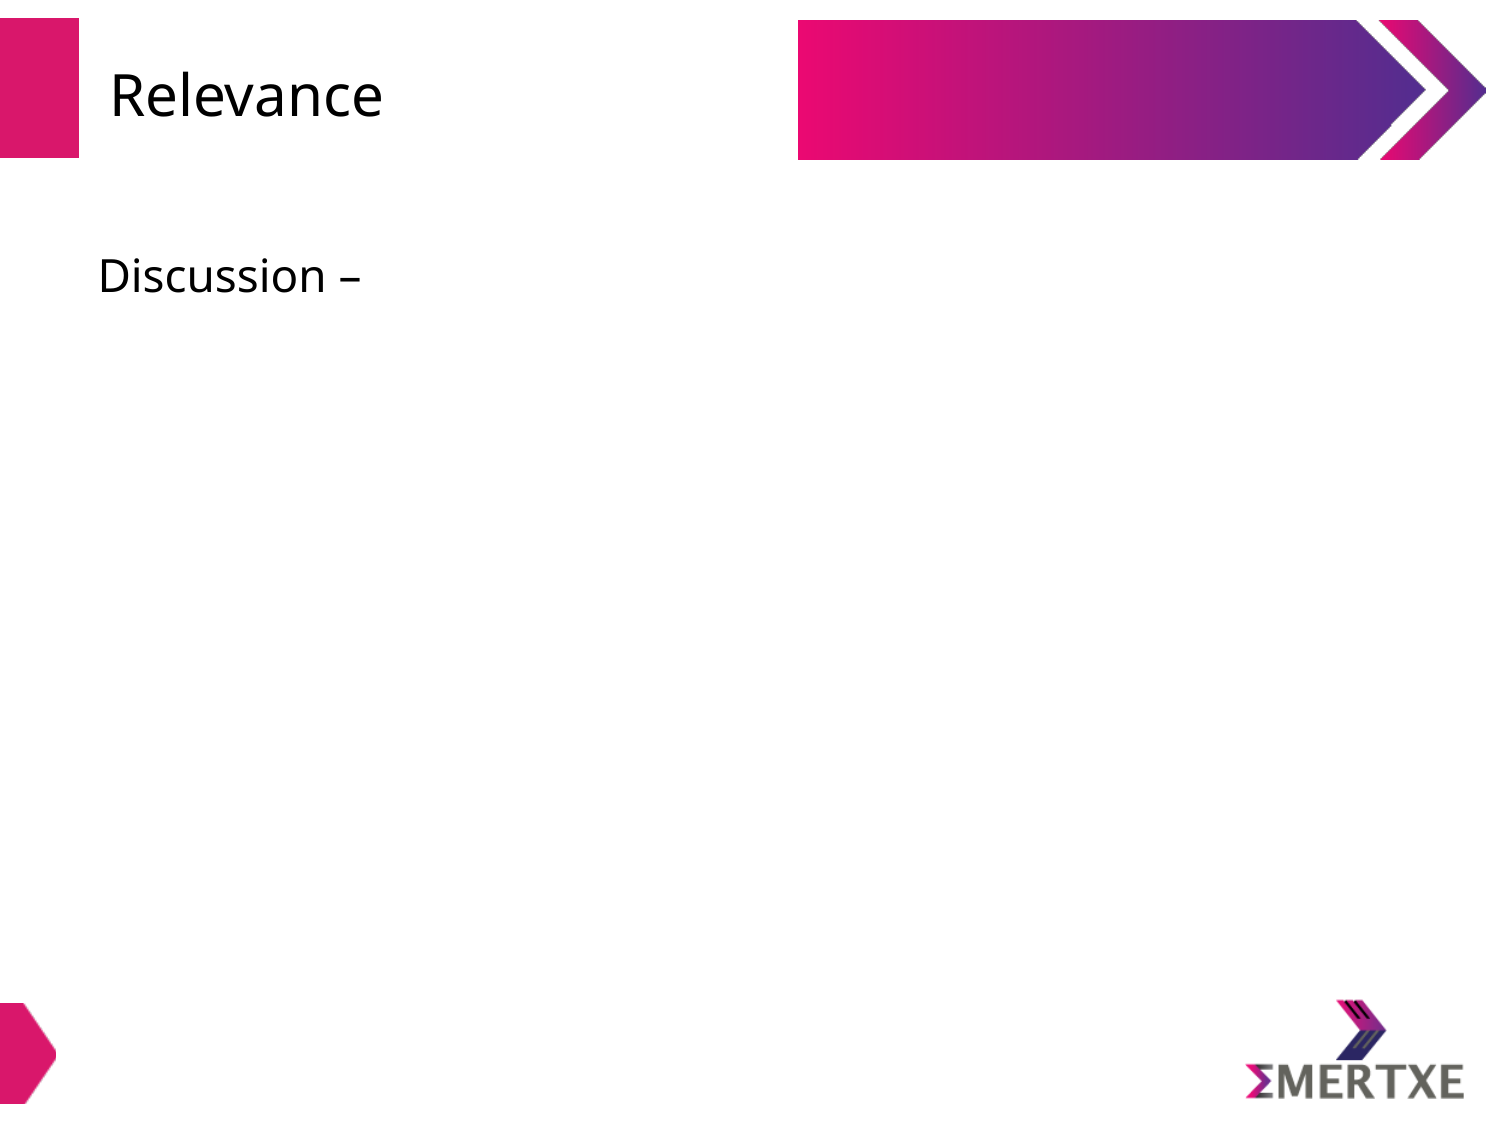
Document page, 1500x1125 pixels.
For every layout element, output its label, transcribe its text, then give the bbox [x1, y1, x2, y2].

picture [1245, 996, 1465, 1099]
text_box Discussion – [82, 236, 1406, 674]
text_box Relevance [94, 47, 733, 131]
picture [798, 20, 1486, 160]
